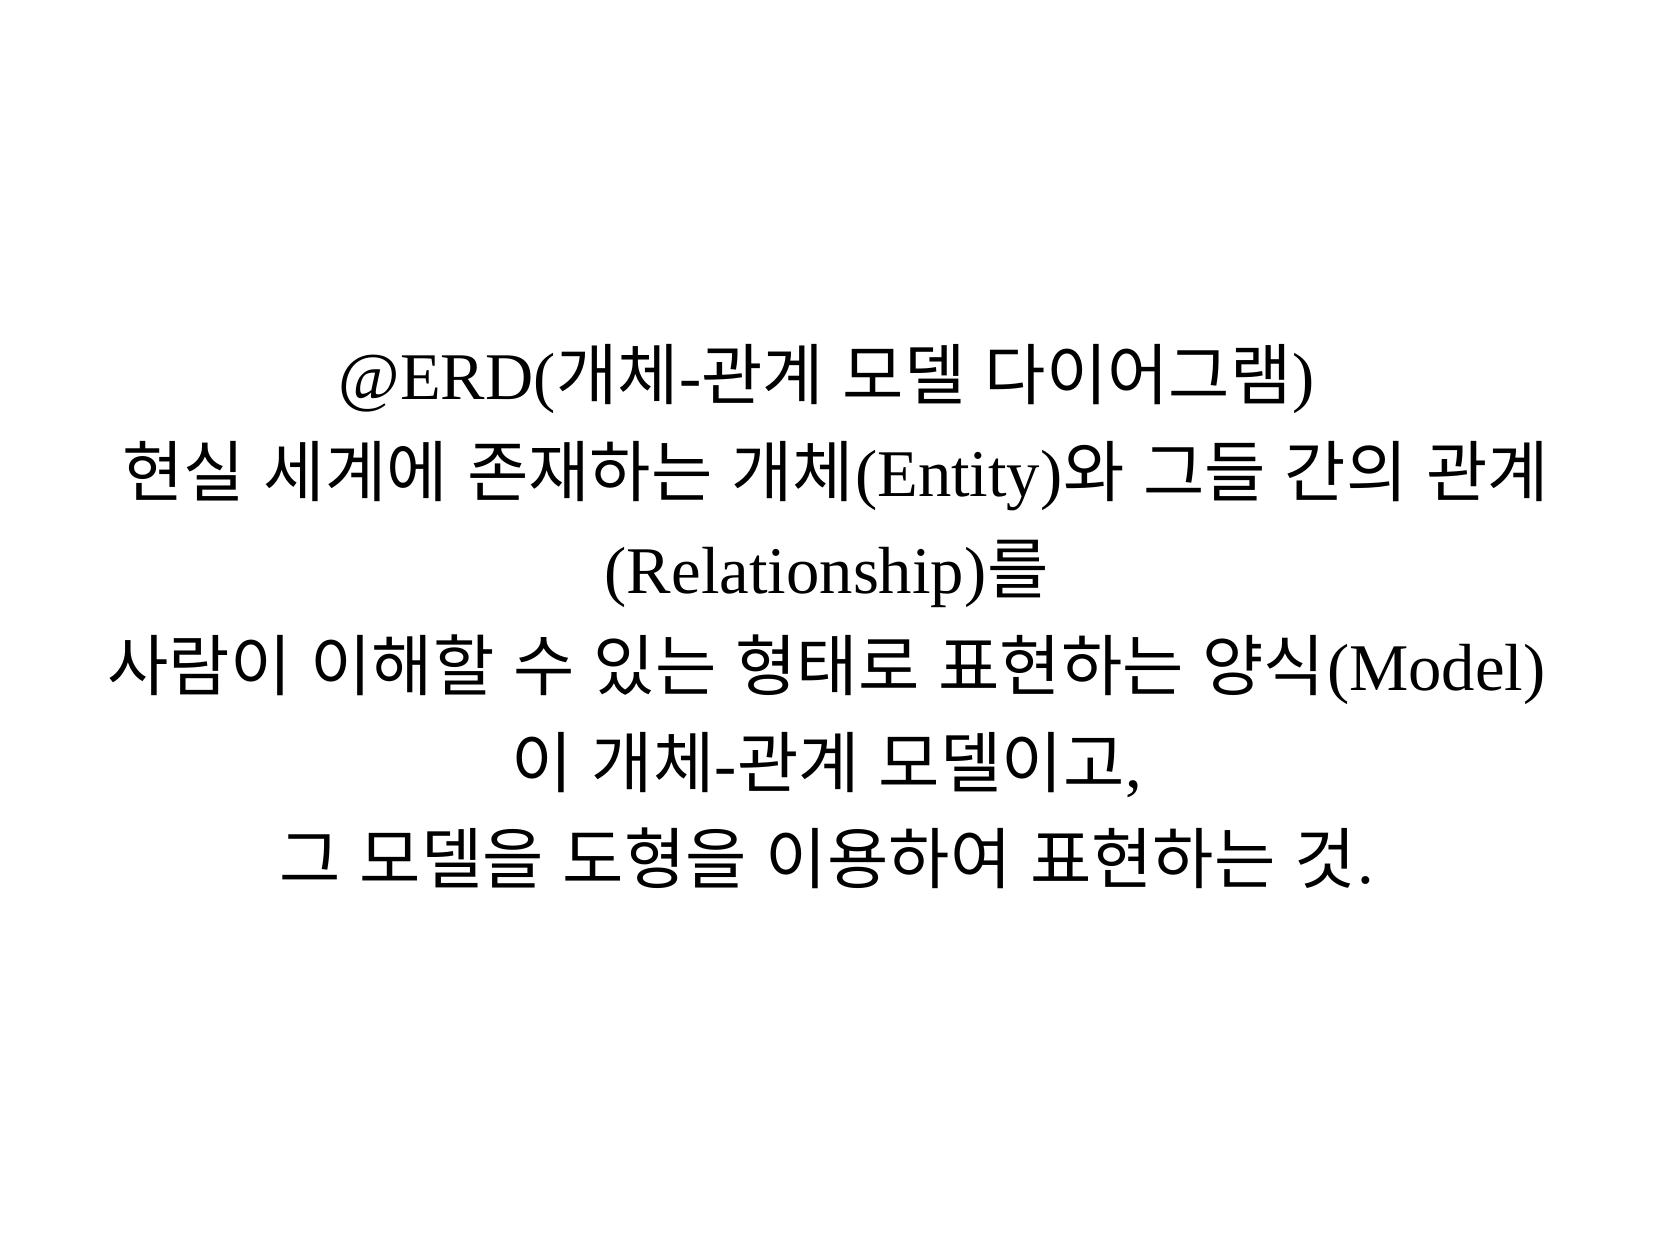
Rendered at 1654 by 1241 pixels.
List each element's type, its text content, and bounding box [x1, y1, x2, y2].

subtitle @ERD(개체-관계 모델 다이어그램) 현실 세계에 존재하는 개체(Entity)와 그들 간의 관계(Relationship)를 사람이 이해할 수 있는 형태로 표현하는 양식(Model)이 개체-관계 모델이고, 그 모델을 도형을 이용하여 표현하는 것. [82, 290, 1571, 1010]
